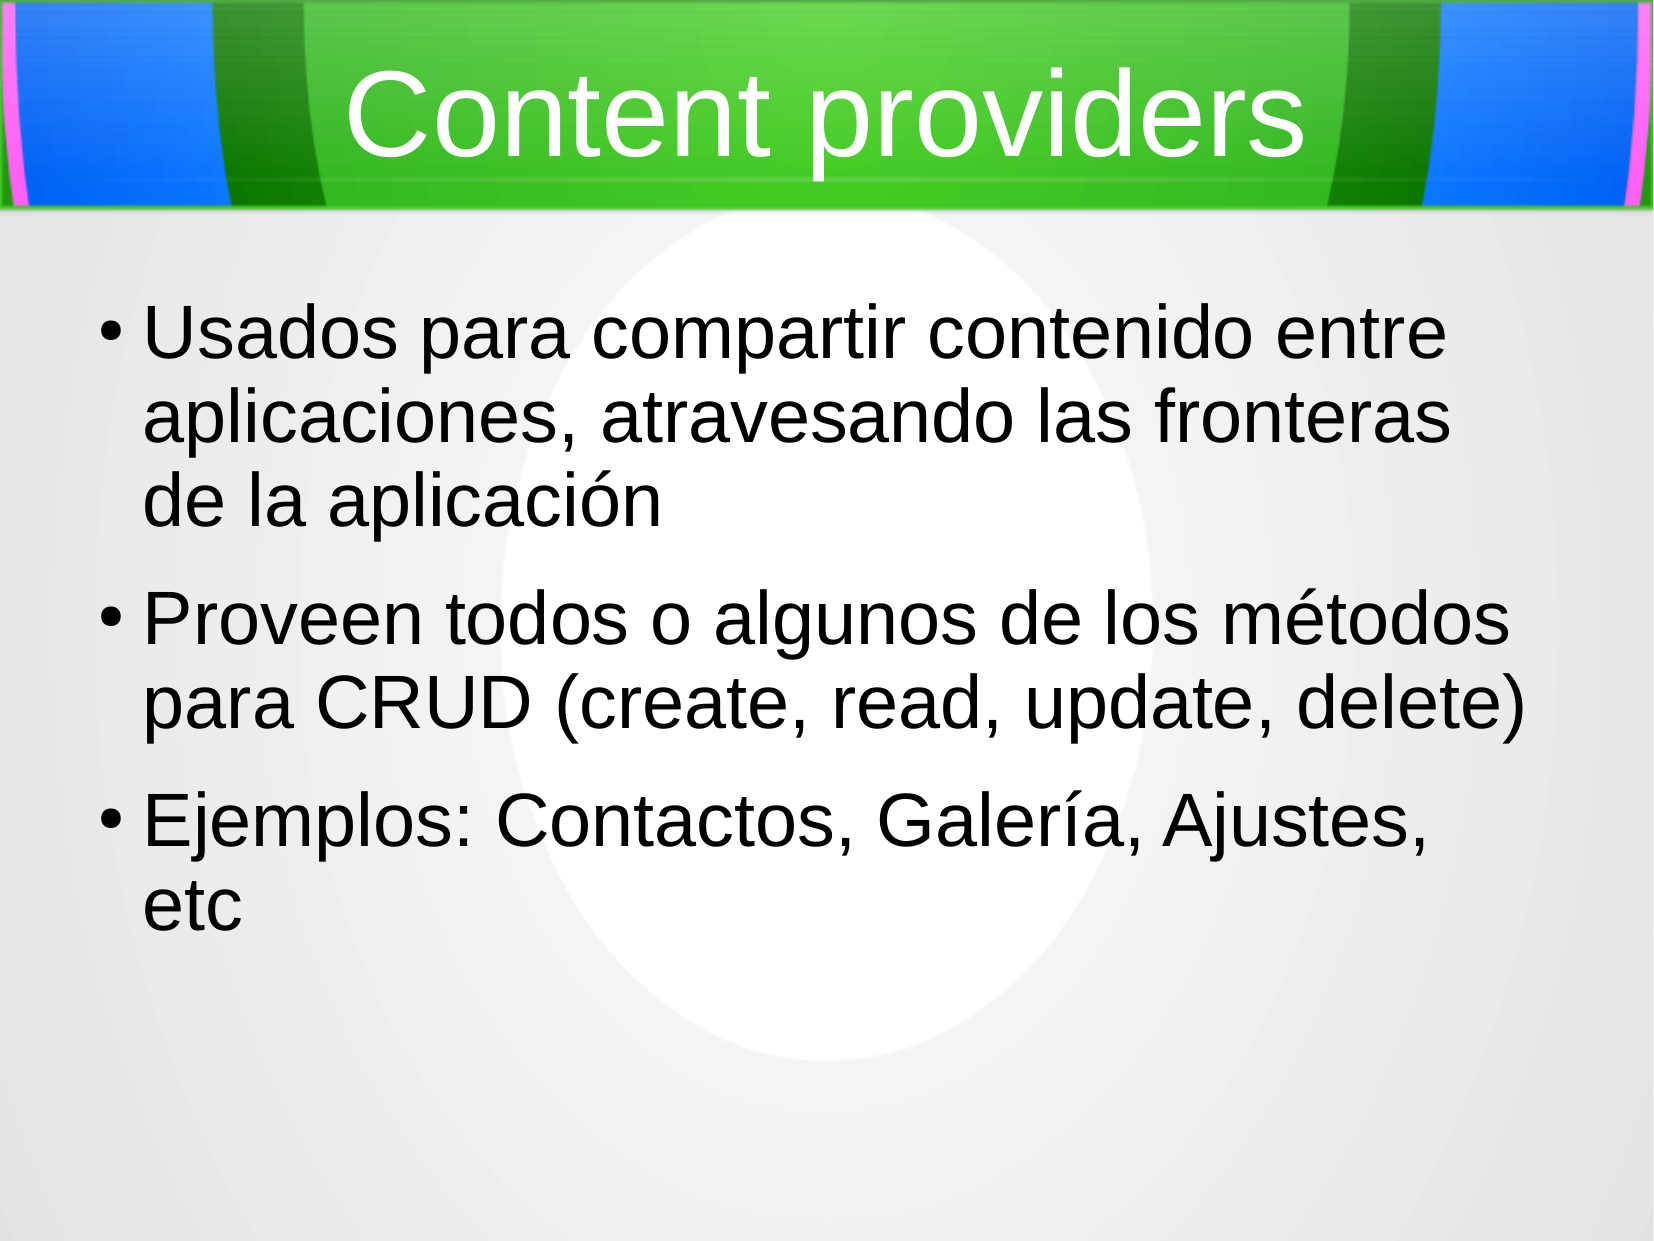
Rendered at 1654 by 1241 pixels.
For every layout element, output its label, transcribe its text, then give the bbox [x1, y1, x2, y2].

title Content providers [82, 45, 1571, 183]
picture [0, 0, 1654, 1241]
list Usados para compartir contenido entre aplicaciones, atravesando las fronteras de la aplicación Proveen todos o algunos de los métodos para CRUD (create, read, update, delete) Ejemplos: Contactos, Galería, Ajustes, etc [82, 290, 1538, 1010]
